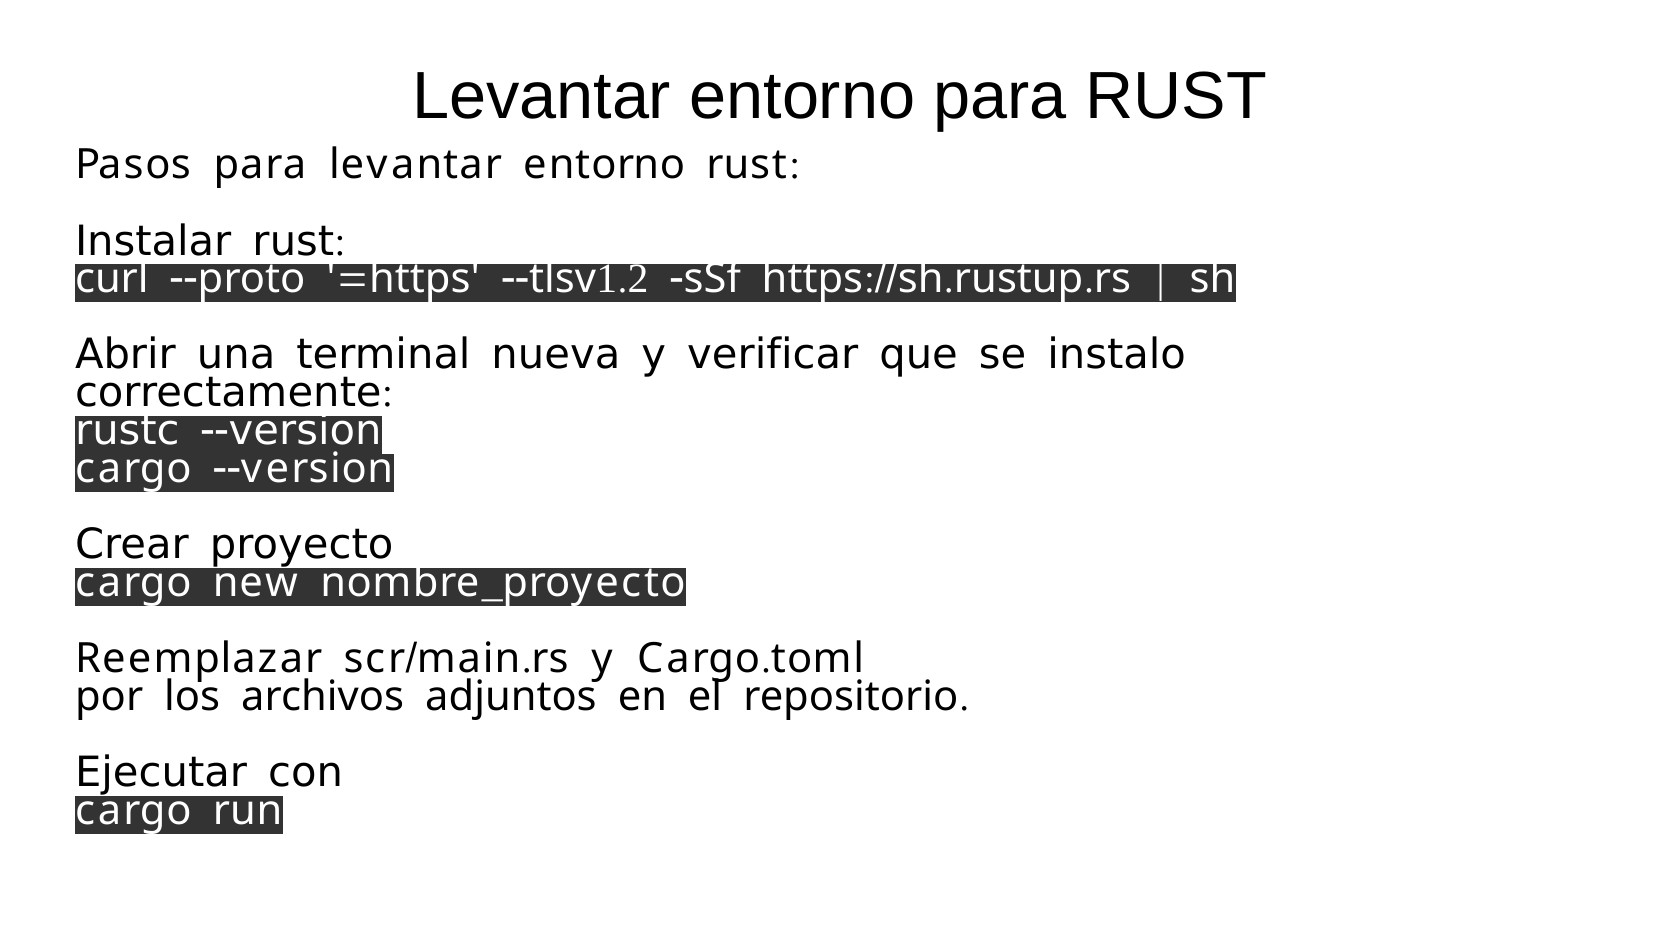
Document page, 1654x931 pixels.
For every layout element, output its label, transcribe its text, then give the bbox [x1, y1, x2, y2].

subtitle Pasos para levantar entorno rust: Instalar rust: curl --proto '=https' --tlsv1.2 -sSf https://sh.rustup.rs | sh Abrir una terminal nueva y verificar que se instalo correctamente: rustc --version cargo --version Crear proyecto cargo new nombre_proyecto Reemplazar scr/main.rs y Cargo.toml por los archivos adjuntos en el repositorio. Ejecutar con cargo run [75, 150, 1486, 910]
title Levantar entorno para RUST [135, 54, 1546, 136]
